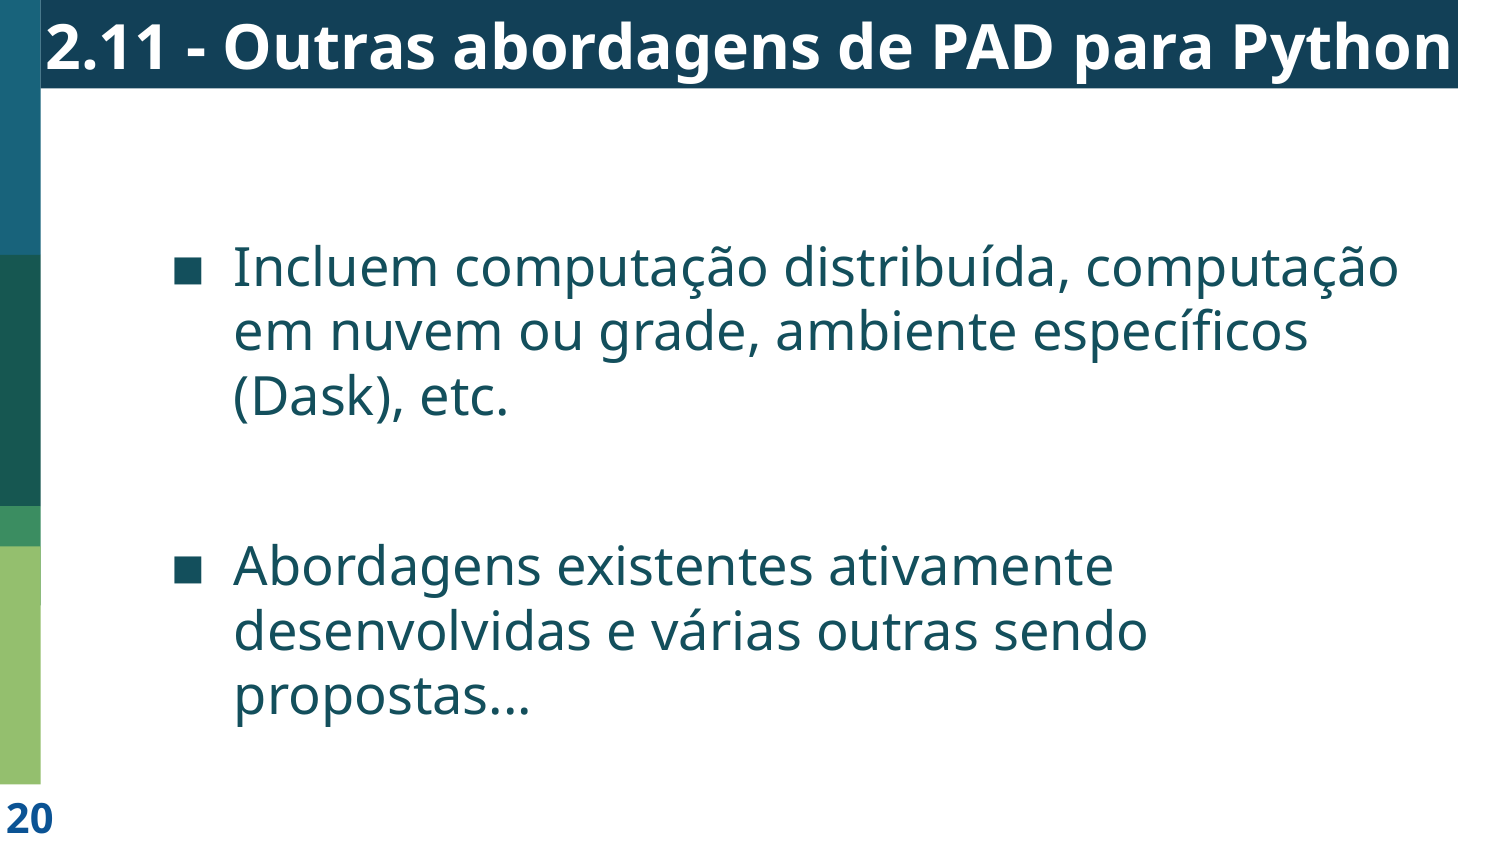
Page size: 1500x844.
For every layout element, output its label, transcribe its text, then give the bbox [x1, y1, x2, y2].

slide_number <number> [0, 785, 59, 844]
title 2.11 - Outras abordagens de PAD para Python [15, 0, 1486, 89]
list Incluem computação distribuída, computação em nuvem ou grade, ambiente específicos (Dask), etc. Abordagens existentes ativamente desenvolvidas e várias outras sendo propostas... [144, 216, 1425, 778]
